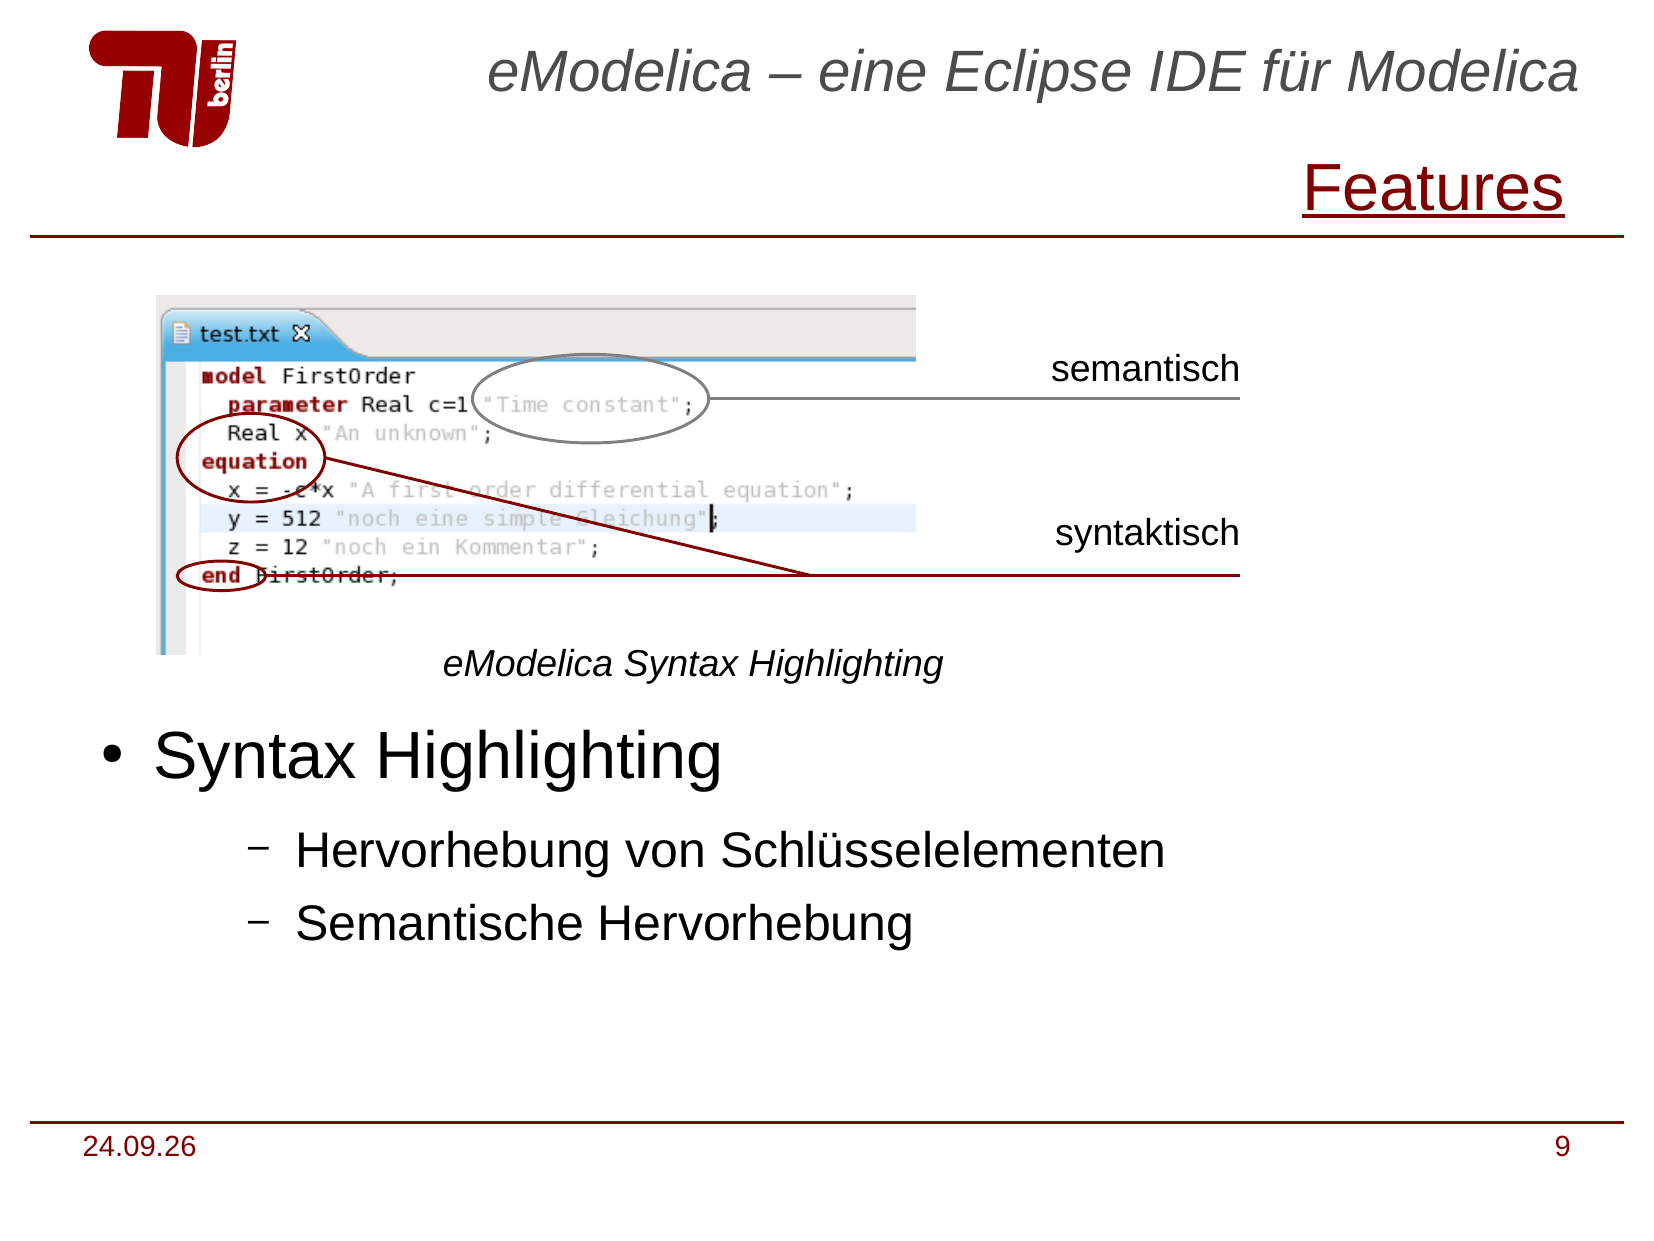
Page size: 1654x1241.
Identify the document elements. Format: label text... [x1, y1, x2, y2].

picture [180, 563, 263, 589]
text_box syntaktisch [1033, 504, 1255, 562]
list Syntax Highlighting Hervorhebung von Schlüsselelementen Semantische Hervorhebung [82, 717, 1571, 1109]
picture [156, 295, 916, 655]
picture [179, 415, 323, 500]
text_box semantisch [1033, 339, 1255, 397]
text_box eModelica Syntax Highlighting [428, 634, 1049, 692]
picture [474, 356, 707, 441]
title Features [76, 147, 1565, 228]
picture [88, 29, 237, 147]
